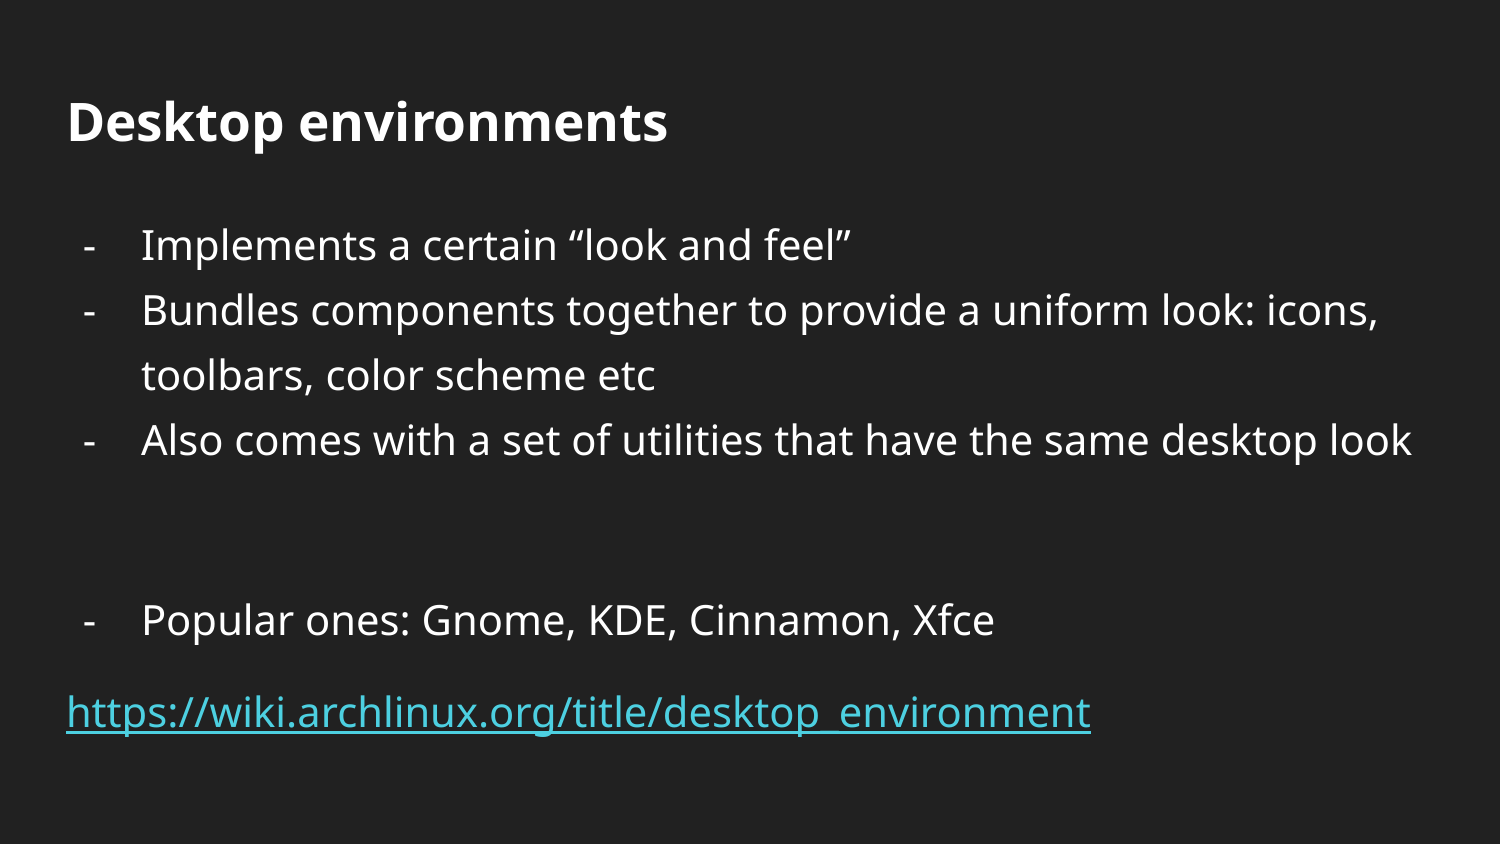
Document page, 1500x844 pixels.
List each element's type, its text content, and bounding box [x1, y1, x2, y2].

title Desktop environments [51, 72, 1449, 167]
list Implements a certain “look and feel” Bundles components together to provide a uniform look: icons, toolbars, color scheme etc Also comes with a set of utilities that have the same desktop look Popular ones: Gnome, KDE, Cinnamon, Xfce https://wiki.archlinux.org/title/desktop_environment [51, 189, 1449, 750]
